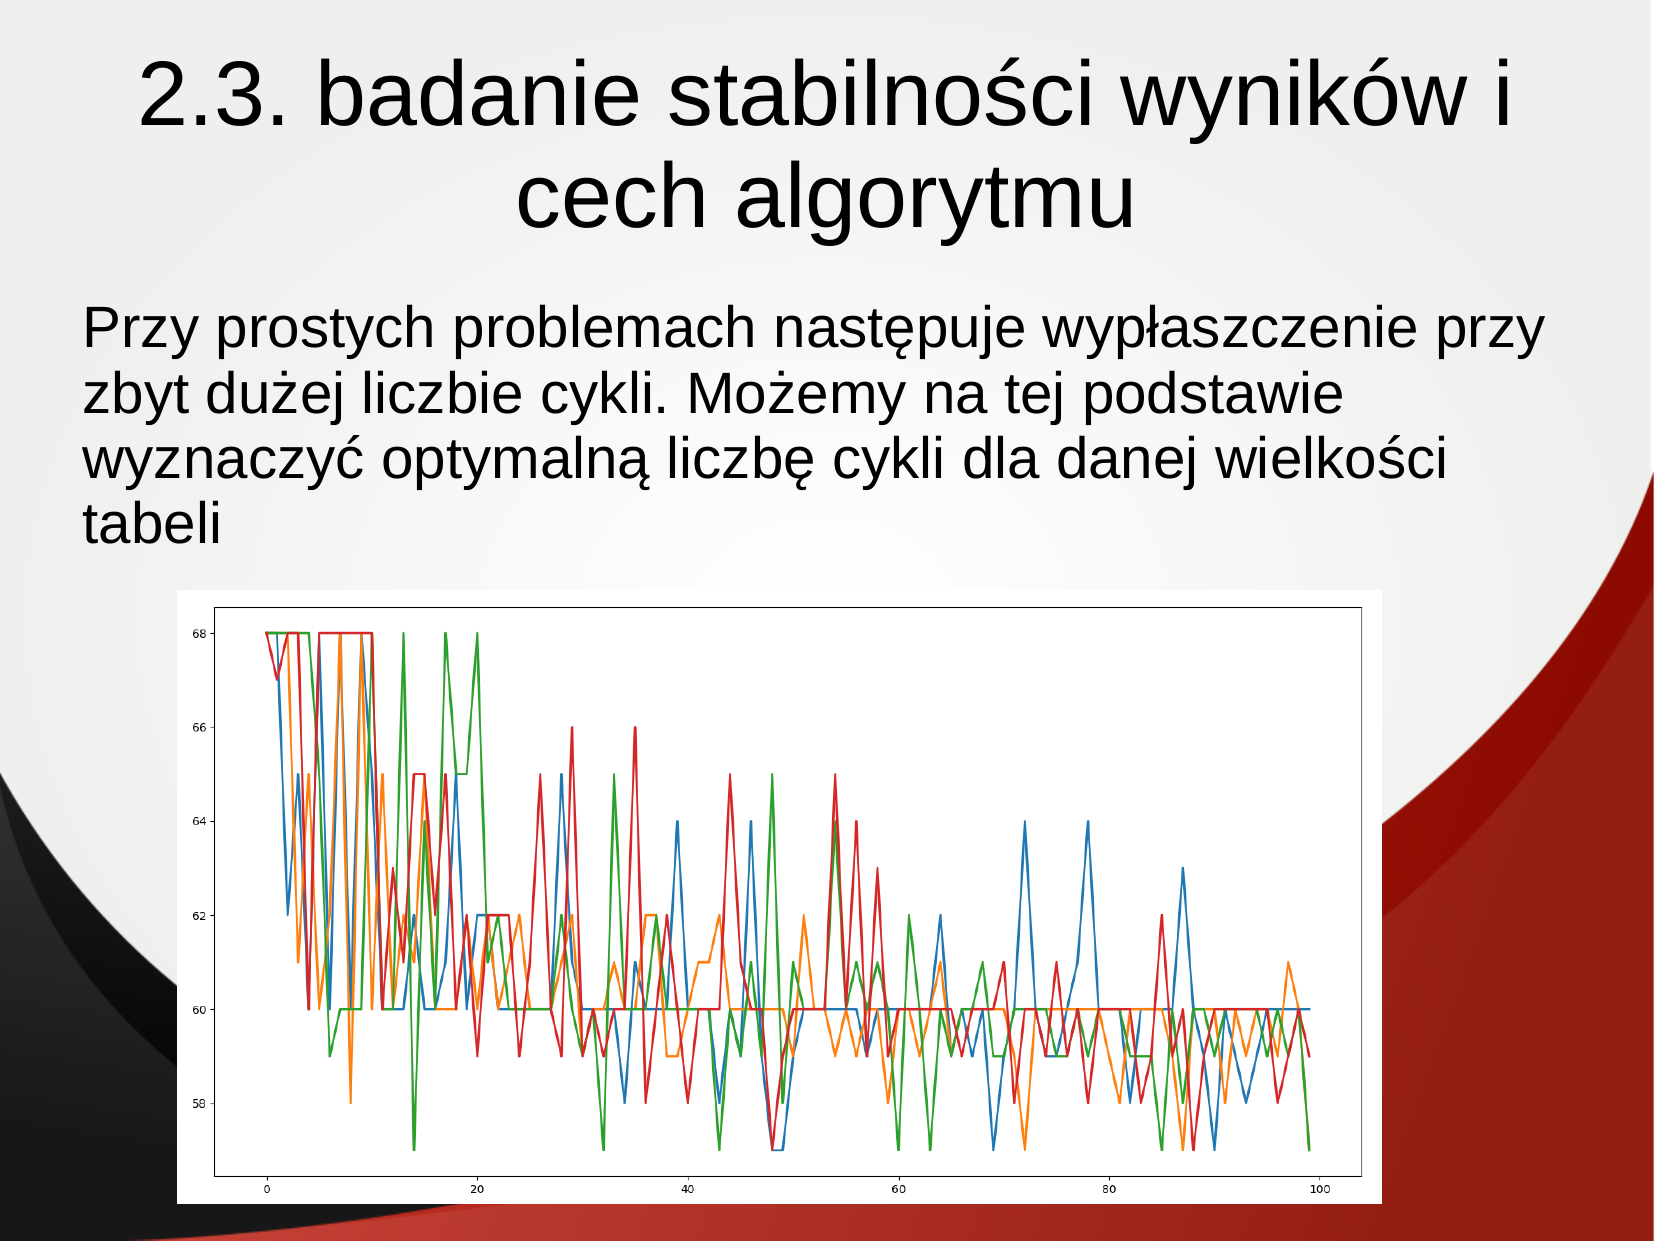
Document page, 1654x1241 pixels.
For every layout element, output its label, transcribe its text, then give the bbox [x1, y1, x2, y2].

picture [0, 0, 1654, 1241]
title 2.3. badanie stabilności wyników i cech algorytmu [82, 40, 1571, 249]
list Przy prostych problemach następuje wypłaszczenie przy zbyt dużej liczbie cykli. Możemy na tej podstawie wyznaczyć optymalną liczbę cykli dla danej wielkości tabeli [82, 295, 1583, 957]
